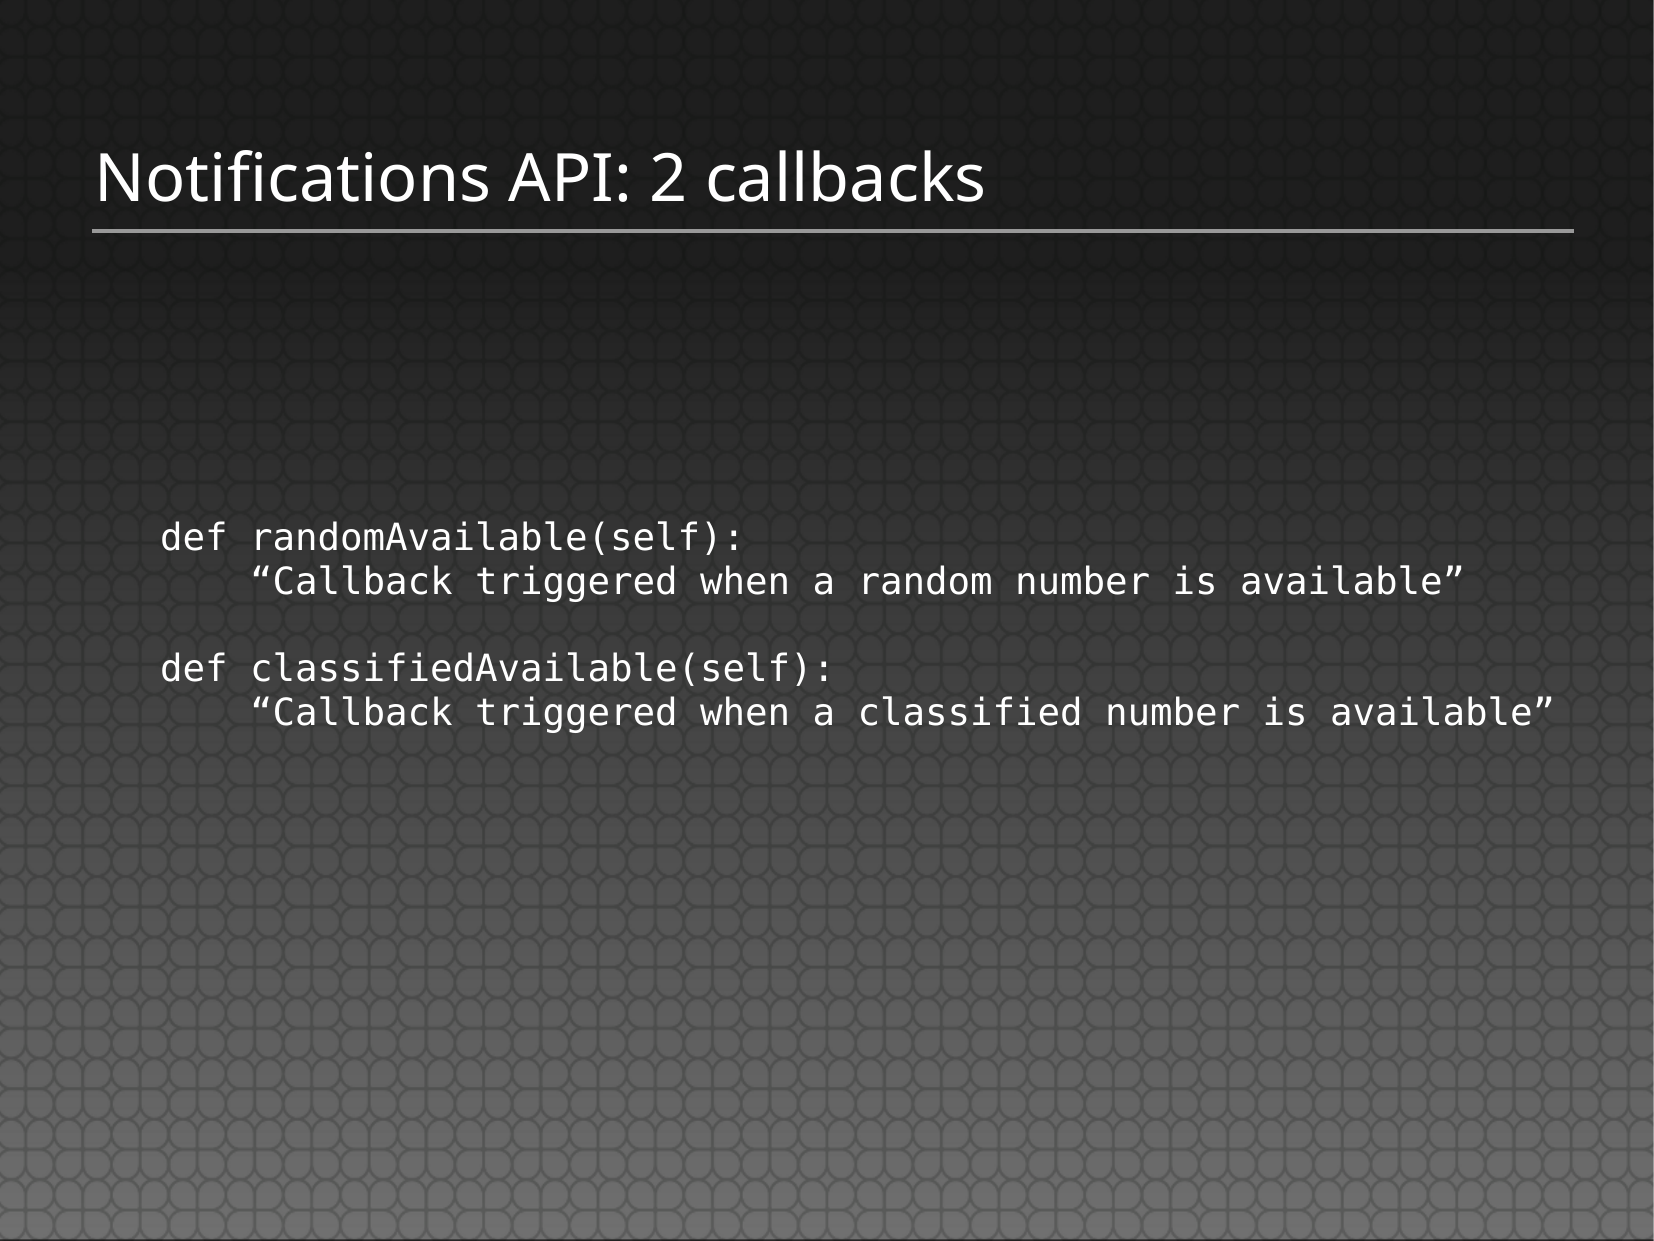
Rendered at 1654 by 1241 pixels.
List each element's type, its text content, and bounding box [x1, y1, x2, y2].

title def randomAvailable(self): “Callback triggered when a random number is available” def classifiedAvailable(self): “Callback triggered when a classified number is available” [70, 242, 1592, 1008]
picture [0, 0, 1654, 1241]
title Notifications API: 2 callbacks [94, 100, 1426, 242]
